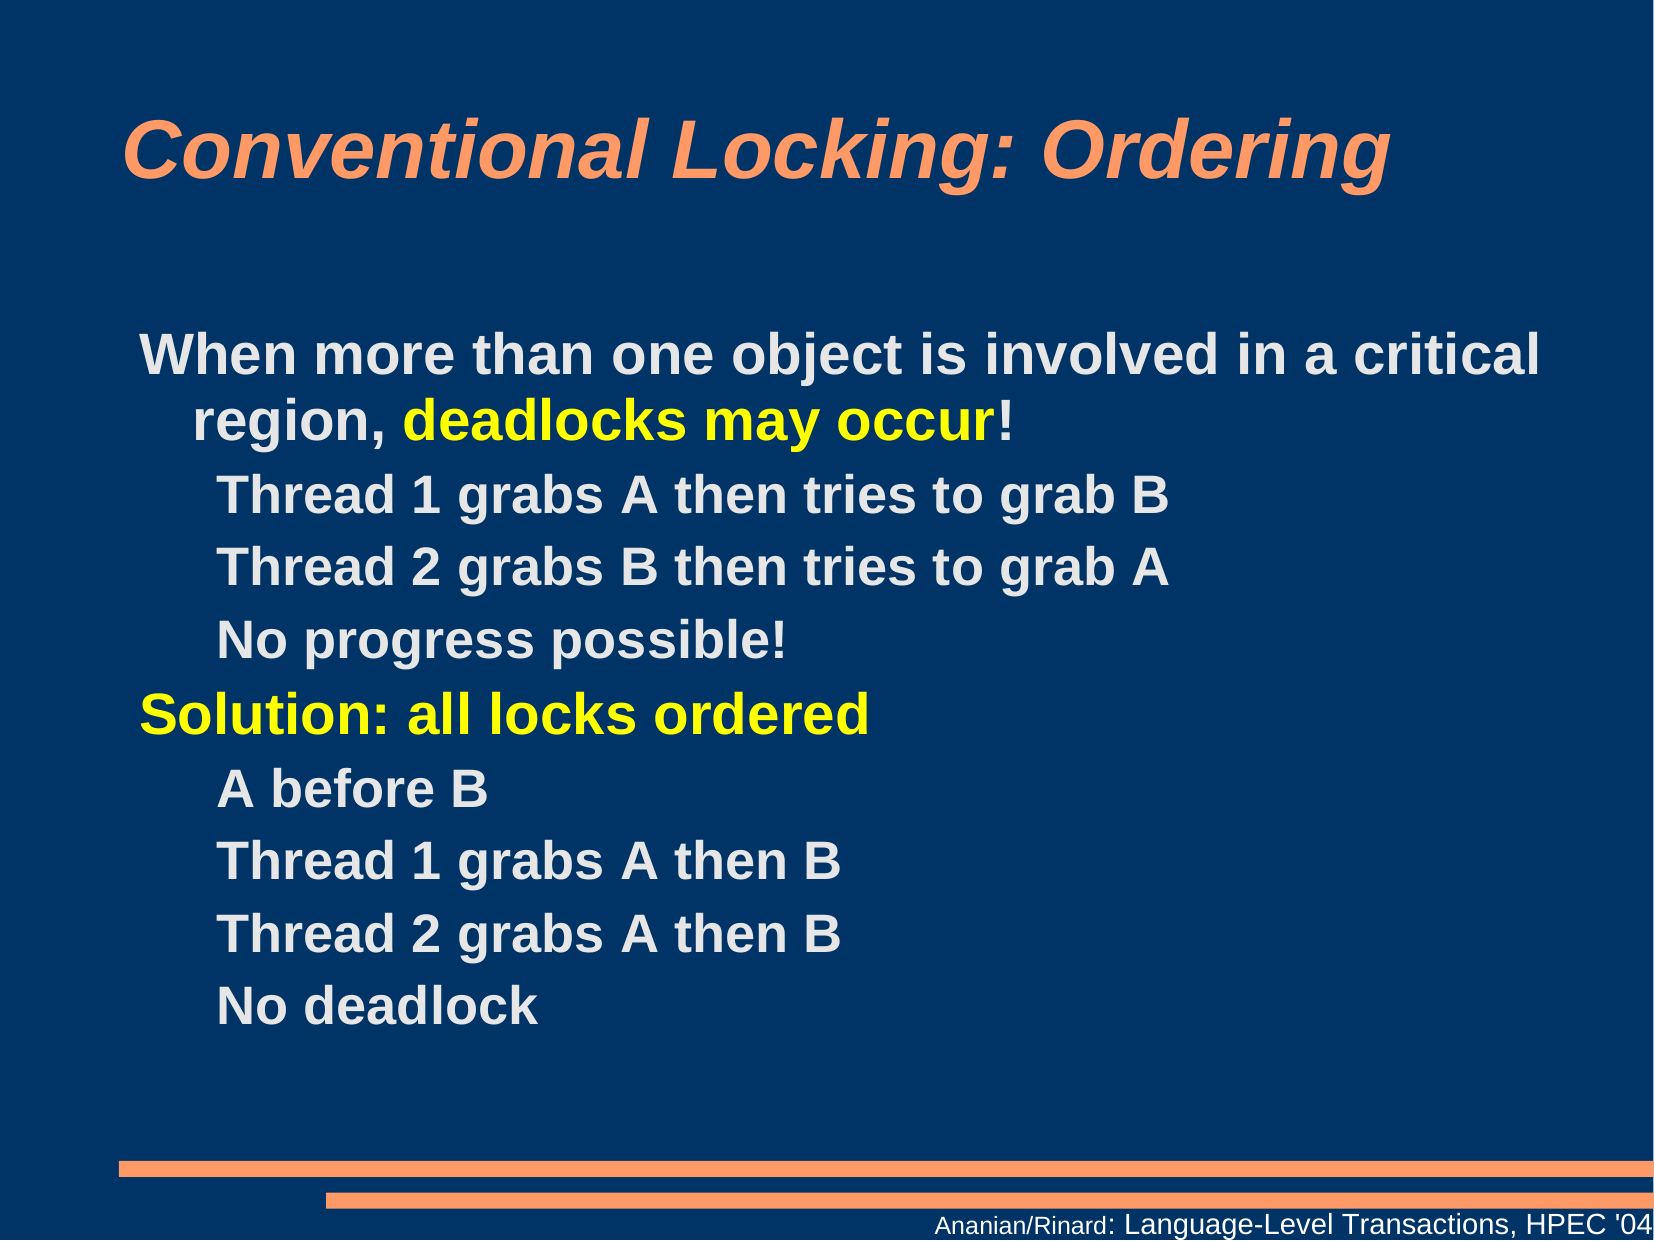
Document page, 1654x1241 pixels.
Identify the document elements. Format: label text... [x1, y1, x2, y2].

title Conventional Locking: Ordering [121, 46, 1534, 254]
list When more than one object is involved in a critical region, deadlocks may occur! Thread 1 grabs A then tries to grab B Thread 2 grabs B then tries to grab A No progress possible! Solution: all locks ordered A before B Thread 1 grabs A then B Thread 2 grabs A then B No deadlock [121, 322, 1561, 1133]
